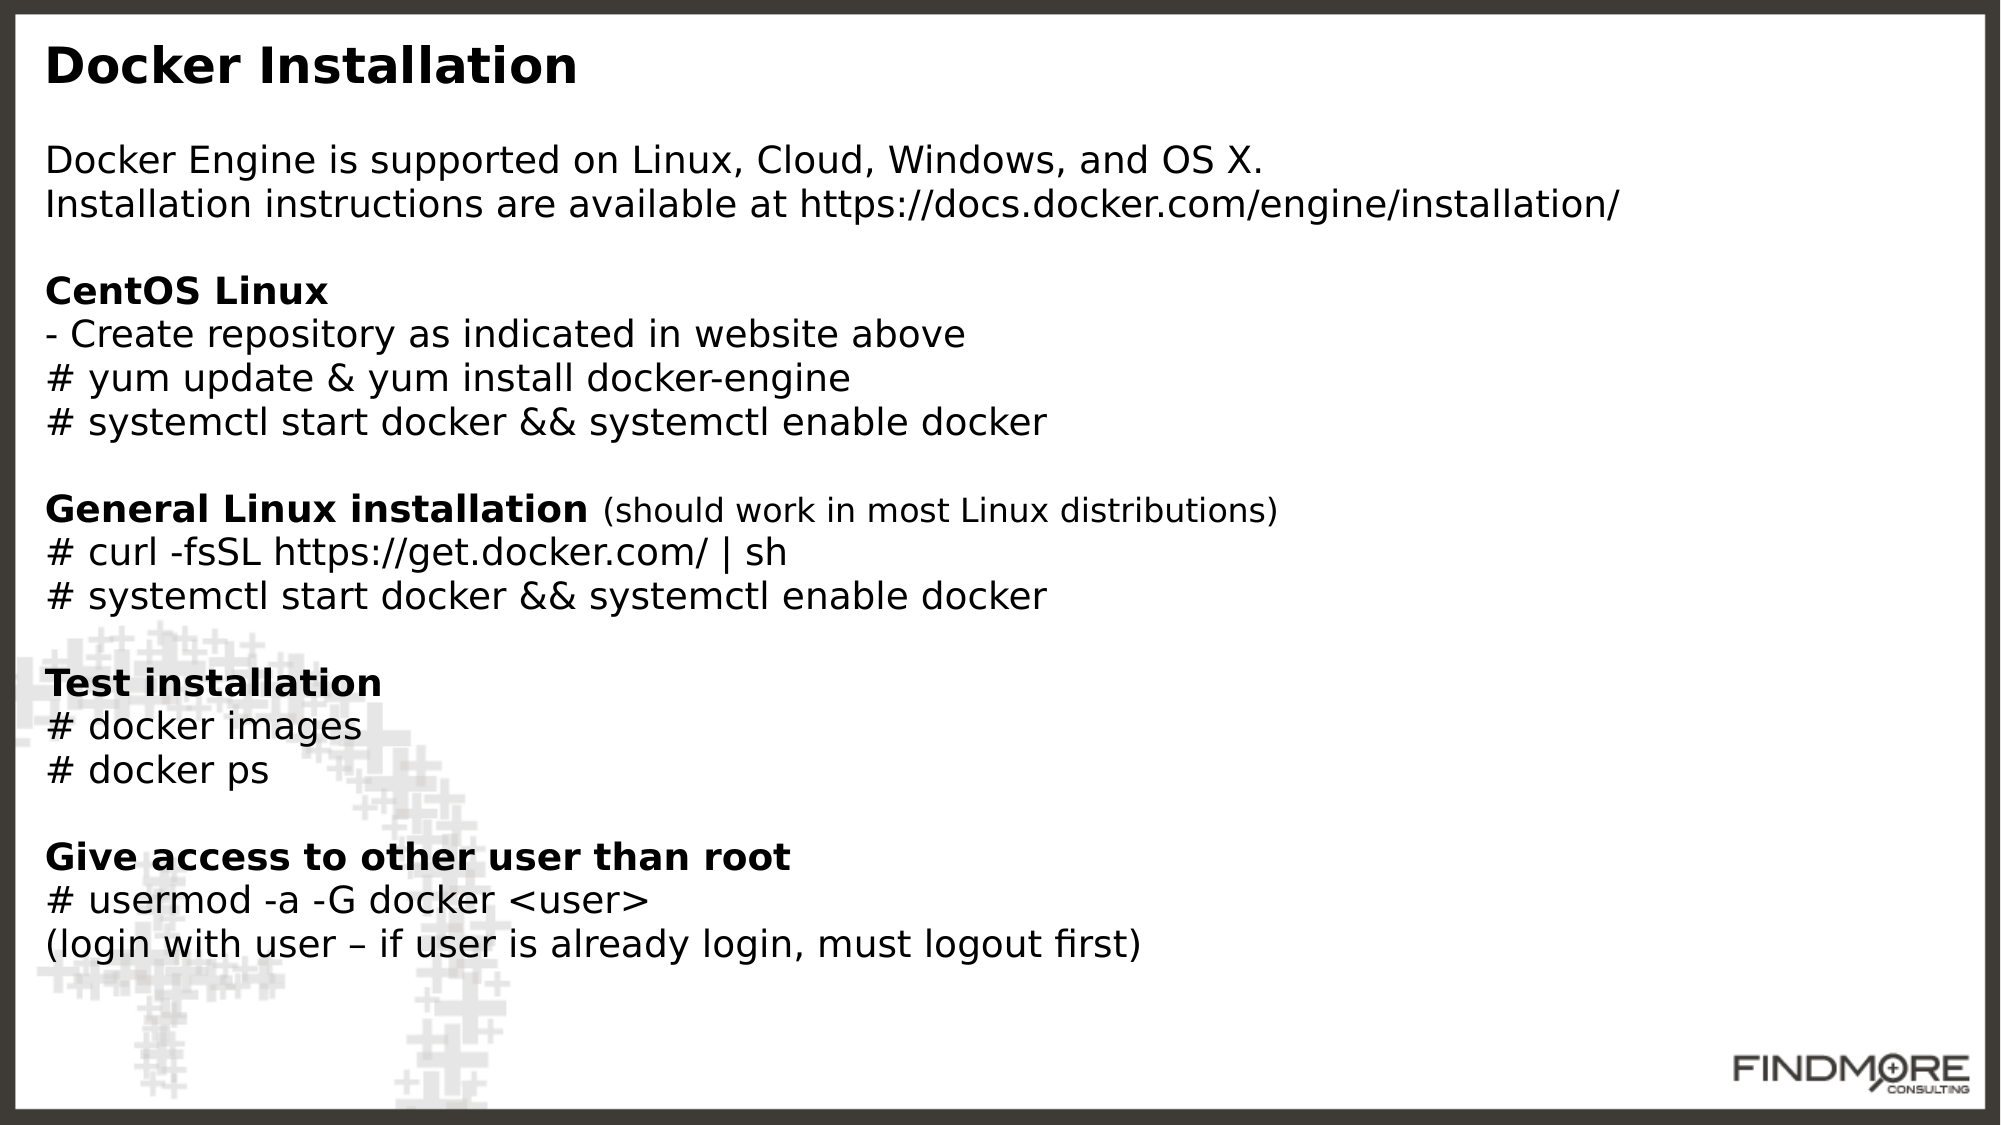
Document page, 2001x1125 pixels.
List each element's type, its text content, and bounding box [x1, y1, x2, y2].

picture [0, 0, 2001, 1125]
text_box Docker Installation Docker Engine is supported on Linux, Cloud, Windows, and OS X. Installation instructions are available at https://docs.docker.com/engine/installation/ CentOS Linux - Create repository as indicated in website above # yum update & yum install docker-engine # systemctl start docker && systemctl enable docker General Linux installation (should work in most Linux distributions) # curl -fsSL https://get.docker.com/ | sh # systemctl start docker && systemctl enable docker Test installation # docker images # docker ps Give access to other user than root # usermod -a -G docker <user> (login with user – if user is already login, must logout first) [30, 30, 1951, 1036]
